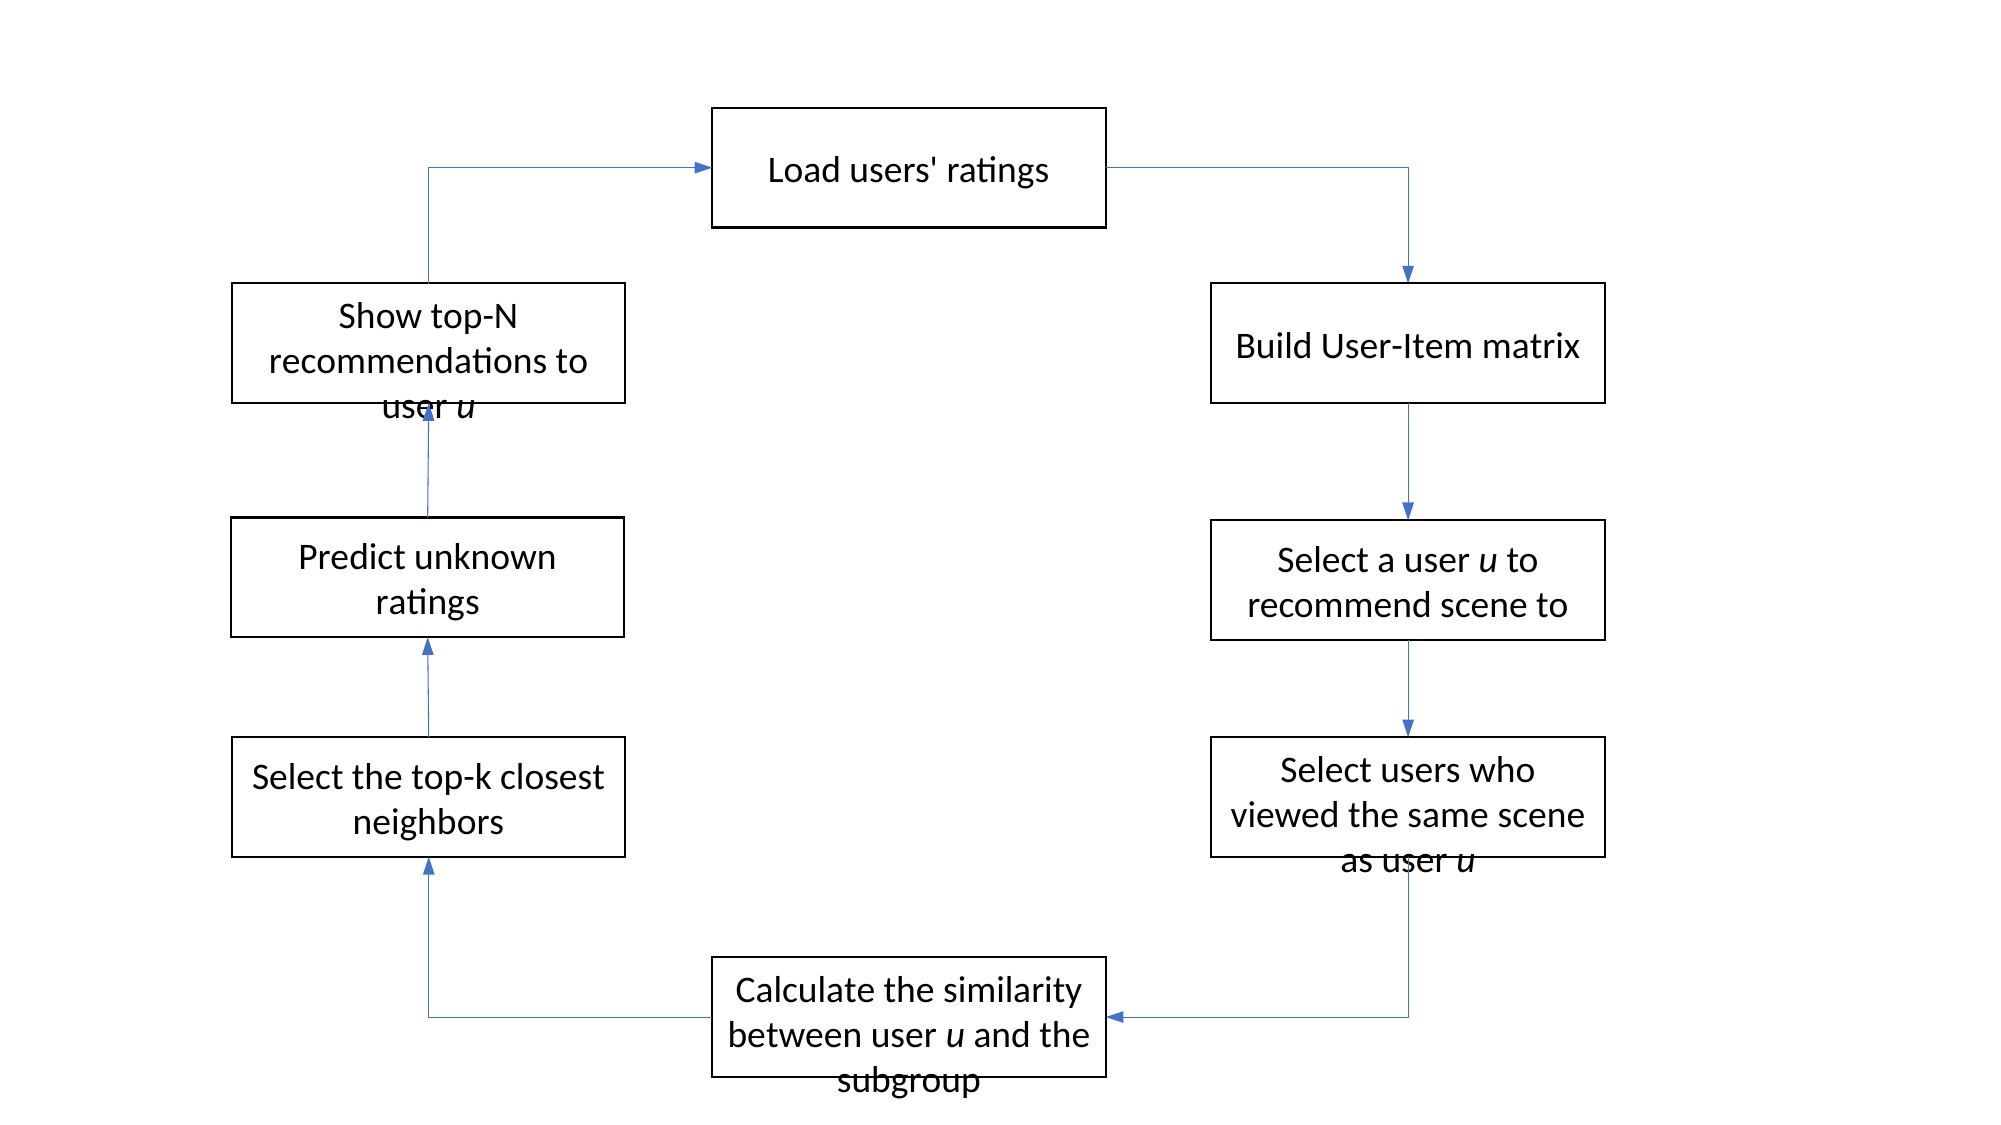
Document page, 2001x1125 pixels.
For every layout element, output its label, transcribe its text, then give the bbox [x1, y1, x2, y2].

text_box Calculate the similarity between user u and the subgroup [712, 957, 1106, 1077]
text_box Show top-N recommendations to user u [232, 283, 625, 403]
text_box Select a user u to recommend scene to [1211, 520, 1605, 640]
text_box Predict unknown ratings [231, 517, 624, 637]
text_box Load users' ratings [712, 108, 1106, 227]
text_box Select users who viewed the same scene as user u [1211, 737, 1605, 857]
text_box Build User-Item matrix [1211, 283, 1605, 403]
text_box Select the top-k closest neighbors [232, 737, 625, 857]
